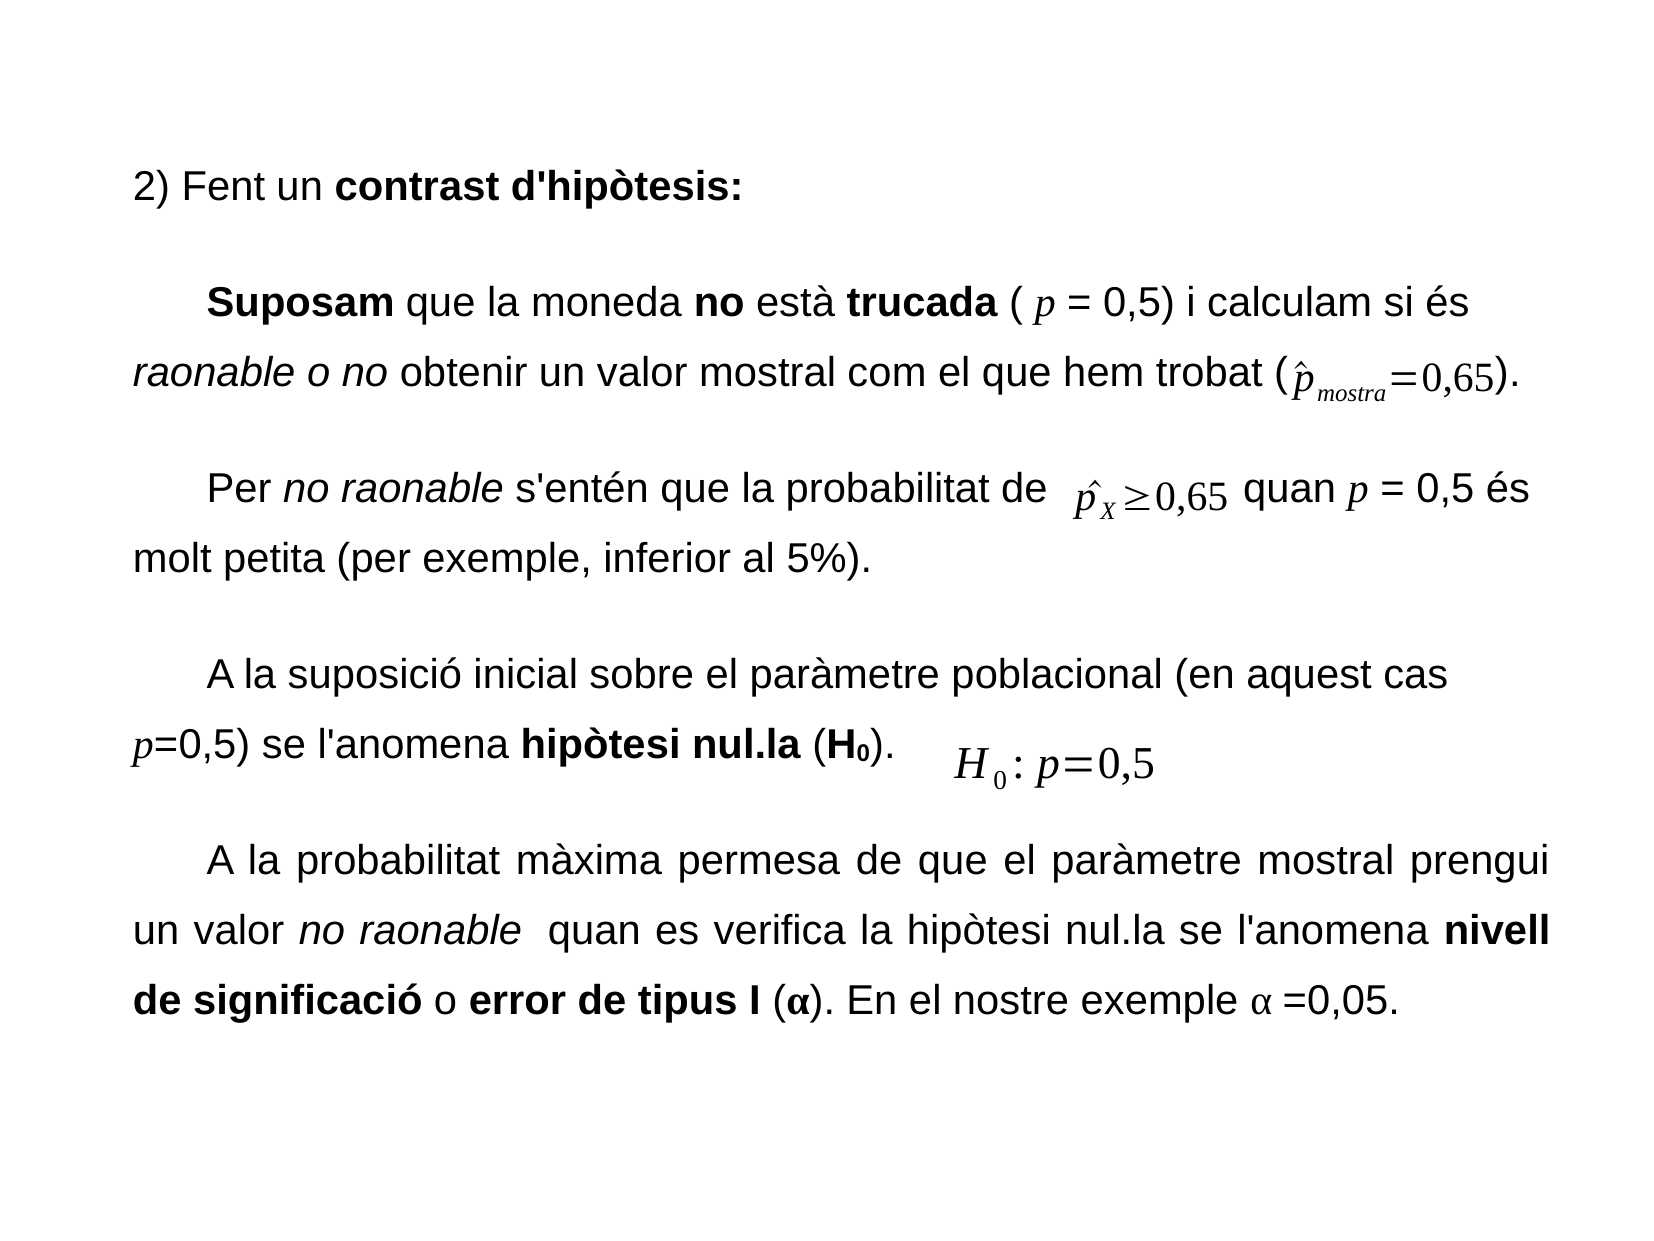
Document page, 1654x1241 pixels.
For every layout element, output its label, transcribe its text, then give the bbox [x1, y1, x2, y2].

text_box 2) Fent un contrast d'hipòtesis: Suposam que la moneda no està trucada ( p = 0,5) i calculam si és raonable o no obtenir un valor mostral com el que hem trobat ( ). Per no raonable s'entén que la probabilitat de quan p = 0,5 és molt petita (per exemple, inferior al 5%). A la suposició inicial sobre el paràmetre poblacional (en aquest cas p=0,5) se l'anomena hipòtesi nul.la (H0). A la probabilitat màxima permesa de que el paràmetre mostral prengui un valor no raonable quan es verifica la hipòtesi nul.la se l'anomena nivell de significació o error de tipus I (α). En el nostre exemple α =0,05. [118, 108, 1565, 1182]
chart [1062, 472, 1235, 526]
chart [944, 738, 1163, 797]
chart [1281, 354, 1502, 408]
